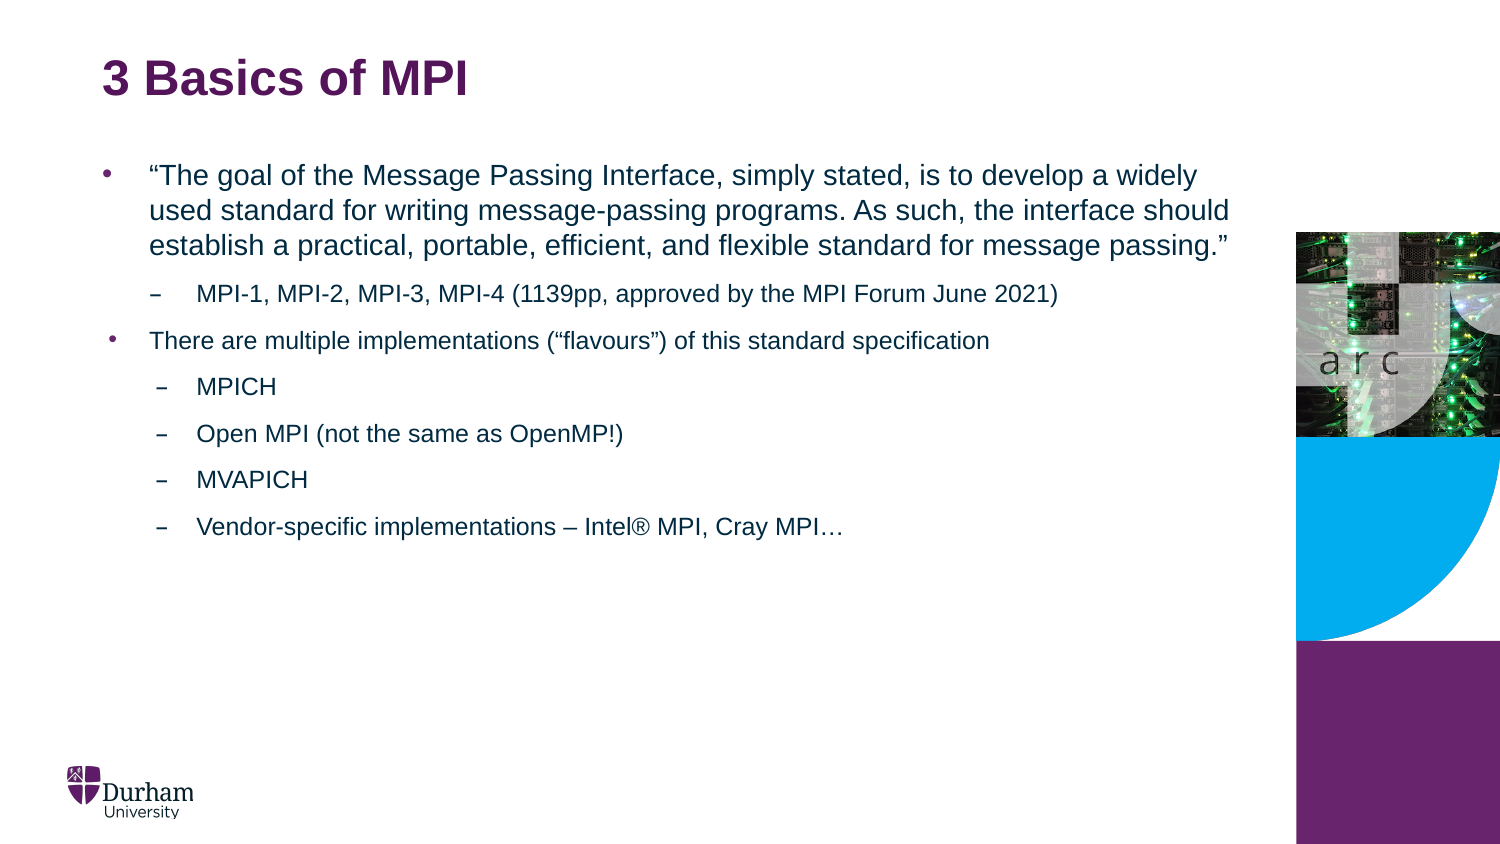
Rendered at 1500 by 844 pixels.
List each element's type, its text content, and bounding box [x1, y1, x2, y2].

list “The goal of the Message Passing Interface, simply stated, is to develop a widely used standard for writing message-passing programs. As such, the interface should establish a practical, portable, efficient, and flexible standard for message passing.” MPI-1, MPI-2, MPI-3, MPI-4 (1139pp, approved by the MPI Forum June 2021) There are multiple implementations (“flavours”) of this standard specification MPICH Open MPI (not the same as OpenMP!) MVAPICH Vendor-specific implementations – Intel® MPI, Cray MPI… [101, 156, 1258, 494]
picture [1332, 467, 1500, 640]
title 3 Basics of MPI [101, 45, 1399, 187]
picture [1296, 232, 1500, 436]
picture [67, 766, 193, 819]
text_box [1296, 640, 1500, 844]
